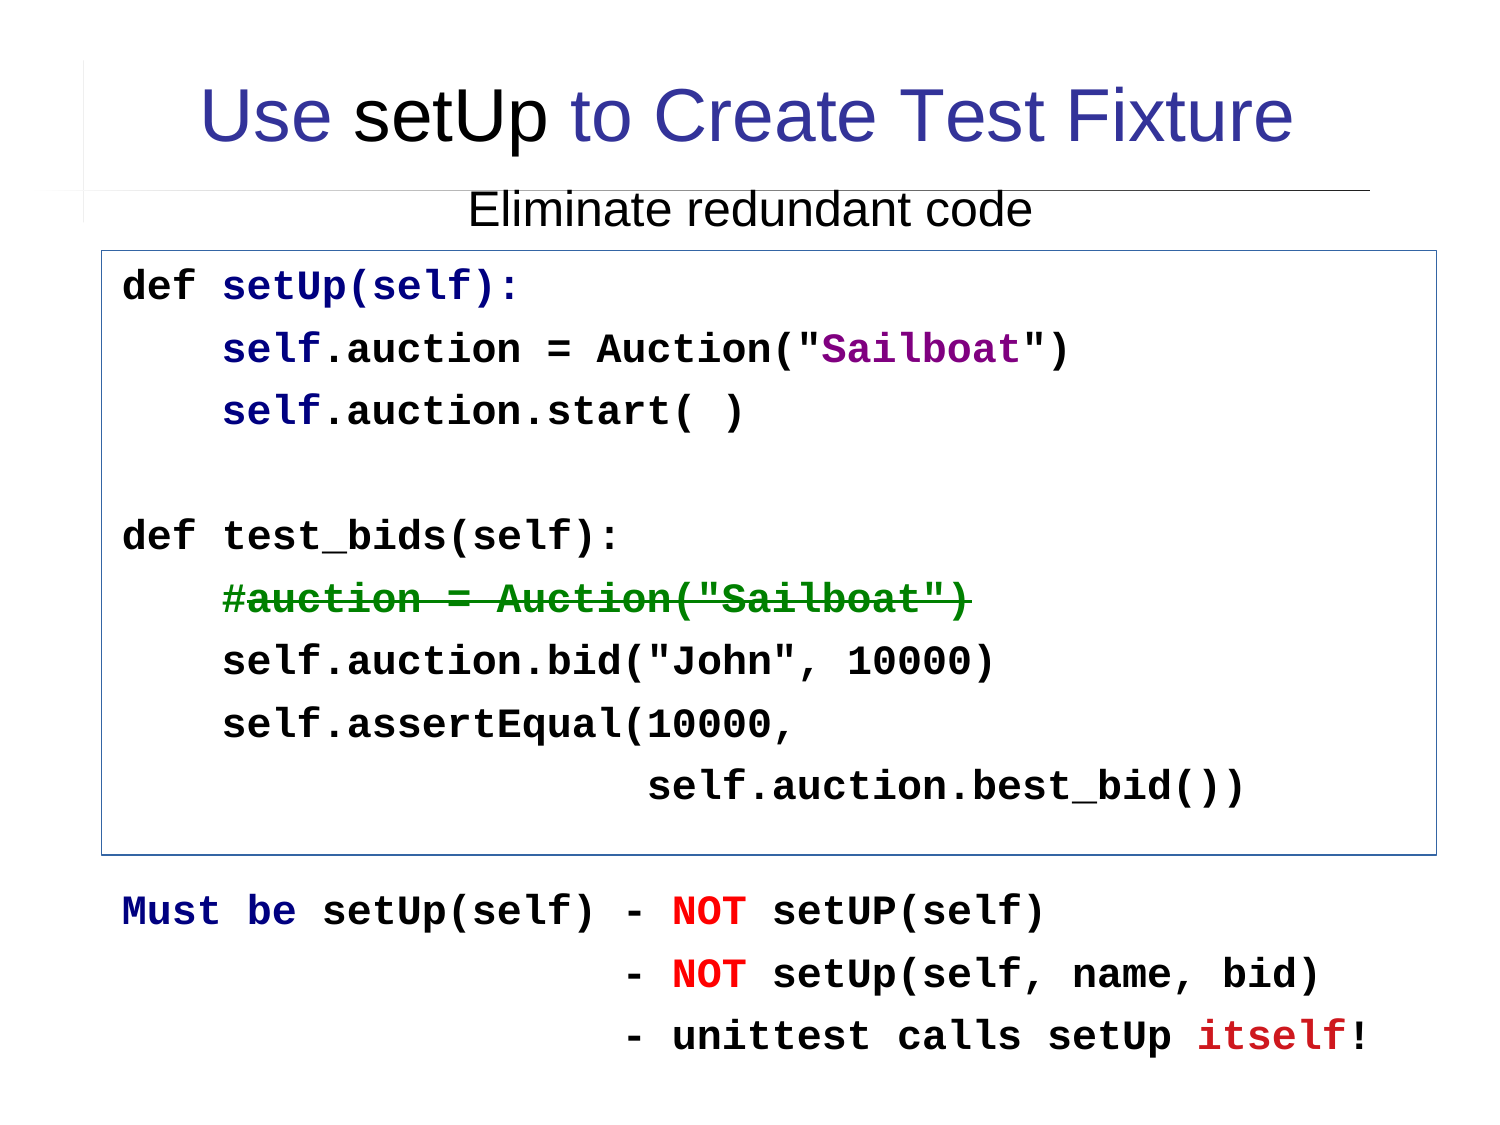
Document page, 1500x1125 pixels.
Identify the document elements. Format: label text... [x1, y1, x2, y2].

title Use setUp to Create Test Fixture [100, 42, 1395, 168]
list Eliminate redundant code [90, 168, 1406, 265]
text_box def setUp(self): self.auction = Auction("Sailboat") self.auction.start( ) def test_bids(self): #auction = Auction("Sailboat") self.auction.bid("John", 10000) self.assertEqual(10000, self.auction.best_bid()) Must be setUp(self) - NOT setUP(self) - NOT setUp(self, name, bid) - unittest calls setUp itself! [101, 250, 1437, 856]
